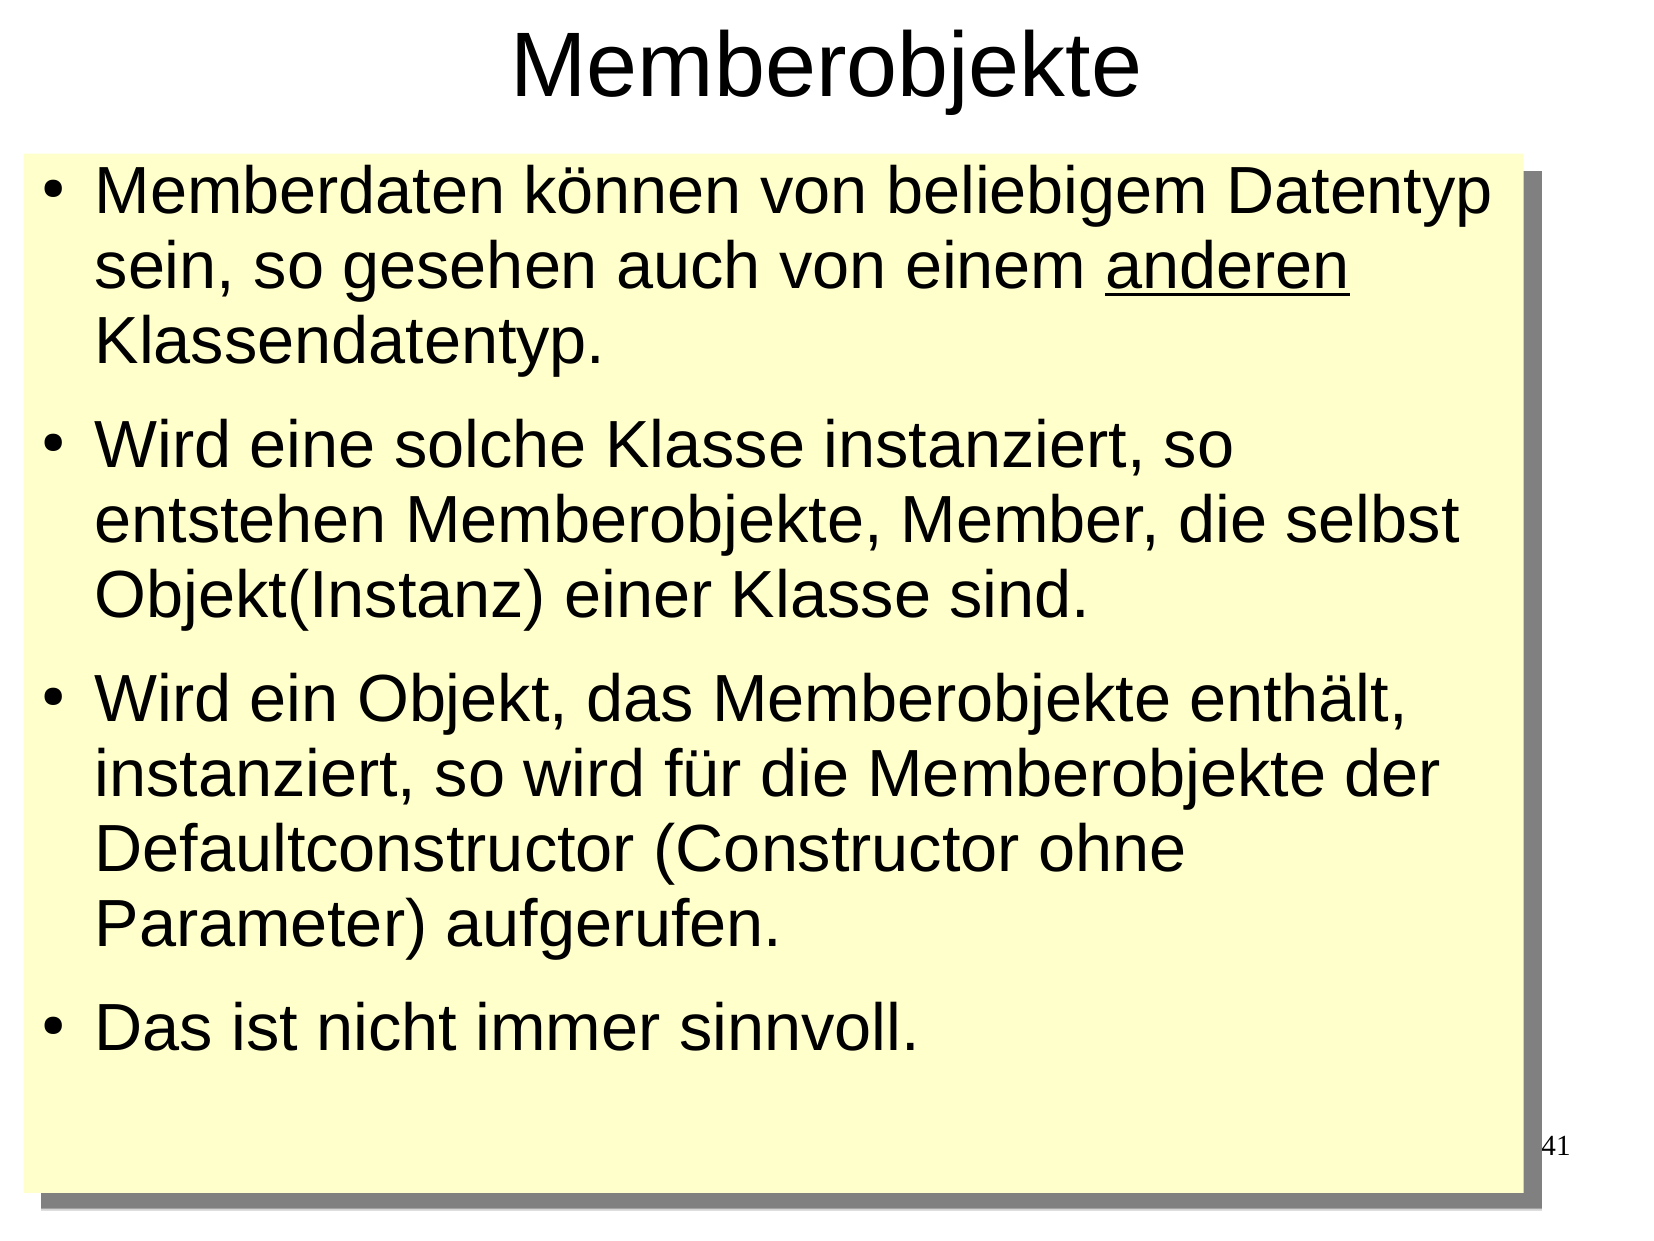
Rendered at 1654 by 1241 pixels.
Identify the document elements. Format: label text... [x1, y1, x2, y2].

list Memberdaten können von beliebigem Datentyp sein, so gesehen auch von einem anderen Klassendatentyp. Wird eine solche Klasse instanziert, so entstehen Memberobjekte, Member, die selbst Objekt(Instanz) einer Klasse sind. Wird ein Objekt, das Memberobjekte enthält, instanziert, so wird für die Memberobjekte der Defaultconstructor (Constructor ohne Parameter) aufgerufen. Das ist nicht immer sinnvoll. [23, 153, 1524, 1193]
title Memberobjekte [82, 0, 1571, 168]
